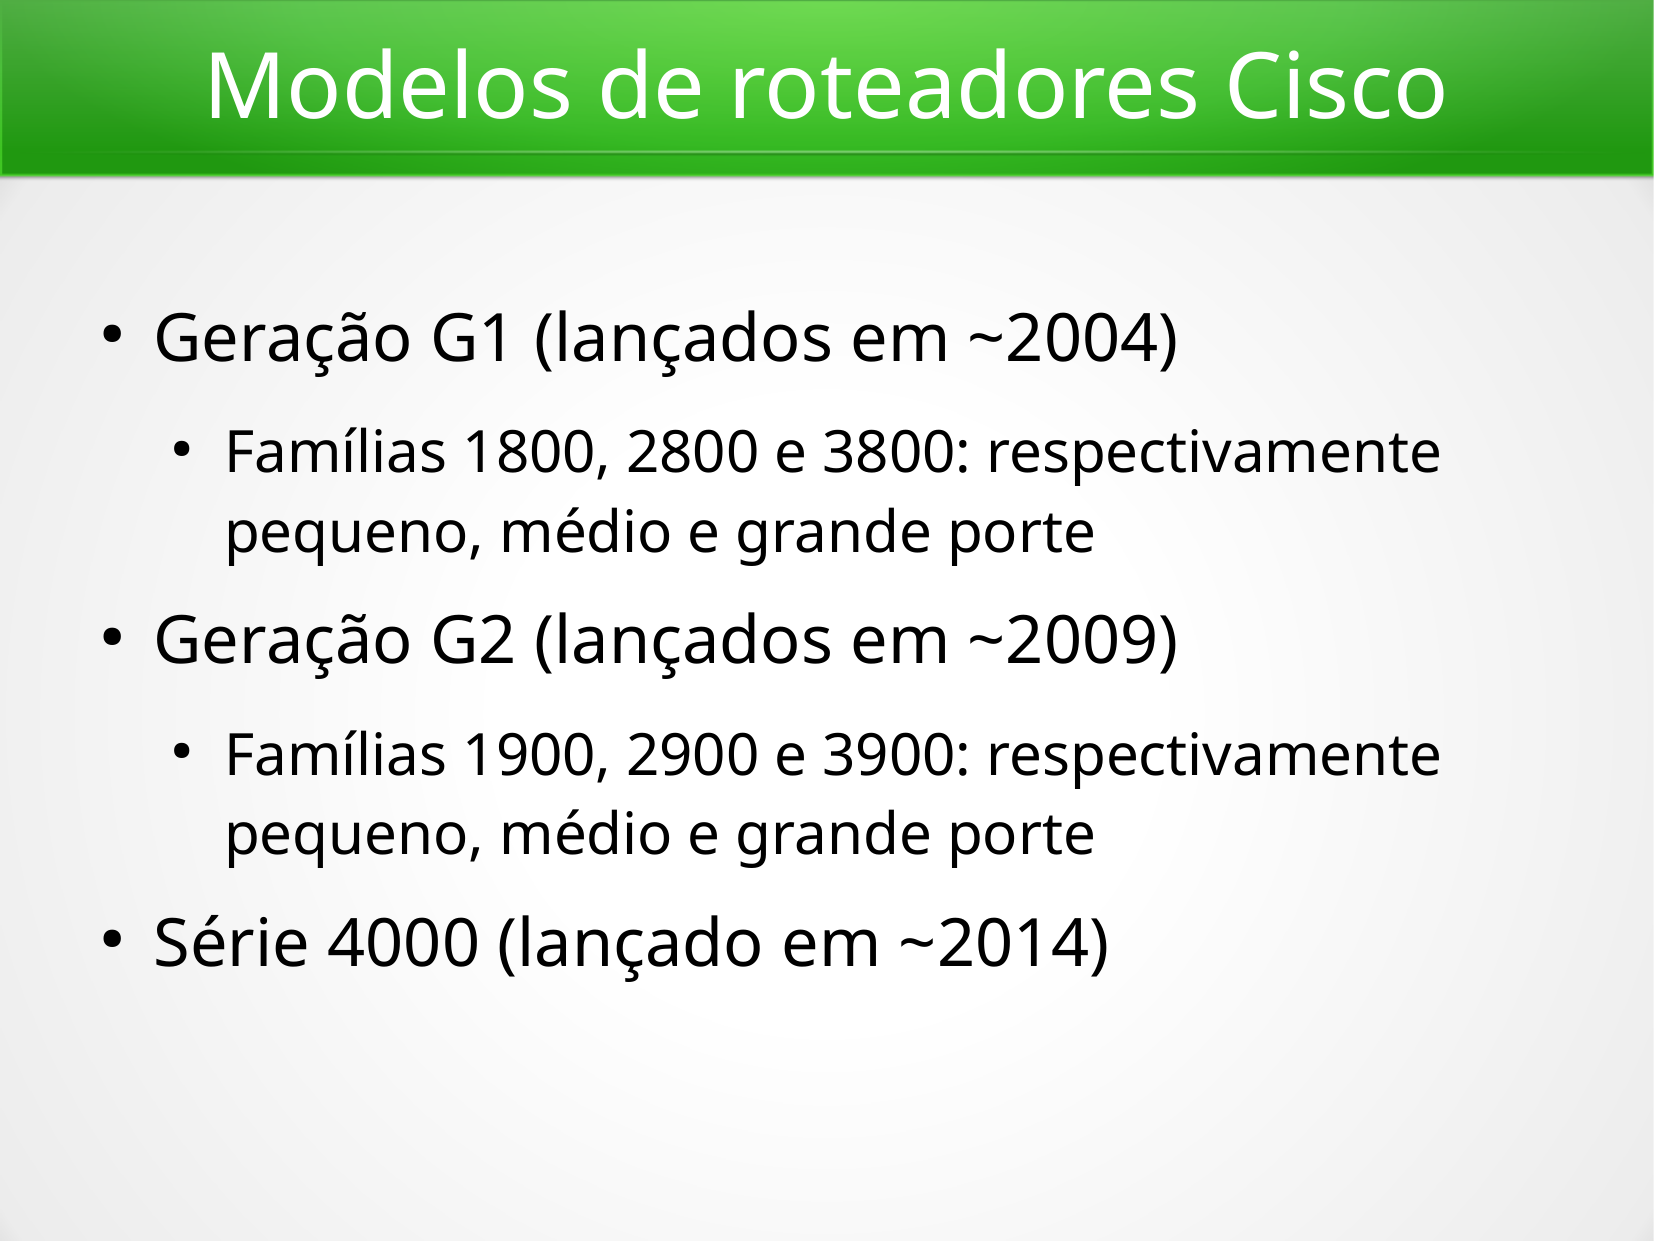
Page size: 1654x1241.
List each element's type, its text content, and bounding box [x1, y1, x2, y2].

list Geração G1 (lançados em ~2004) Famílias 1800, 2800 e 3800: respectivamente pequeno, médio e grande porte Geração G2 (lançados em ~2009) Famílias 1900, 2900 e 3900: respectivamente pequeno, médio e grande porte Série 4000 (lançado em ~2014) [82, 290, 1571, 1010]
title Modelos de roteadores Cisco [82, 11, 1571, 154]
picture [0, 0, 1654, 1241]
